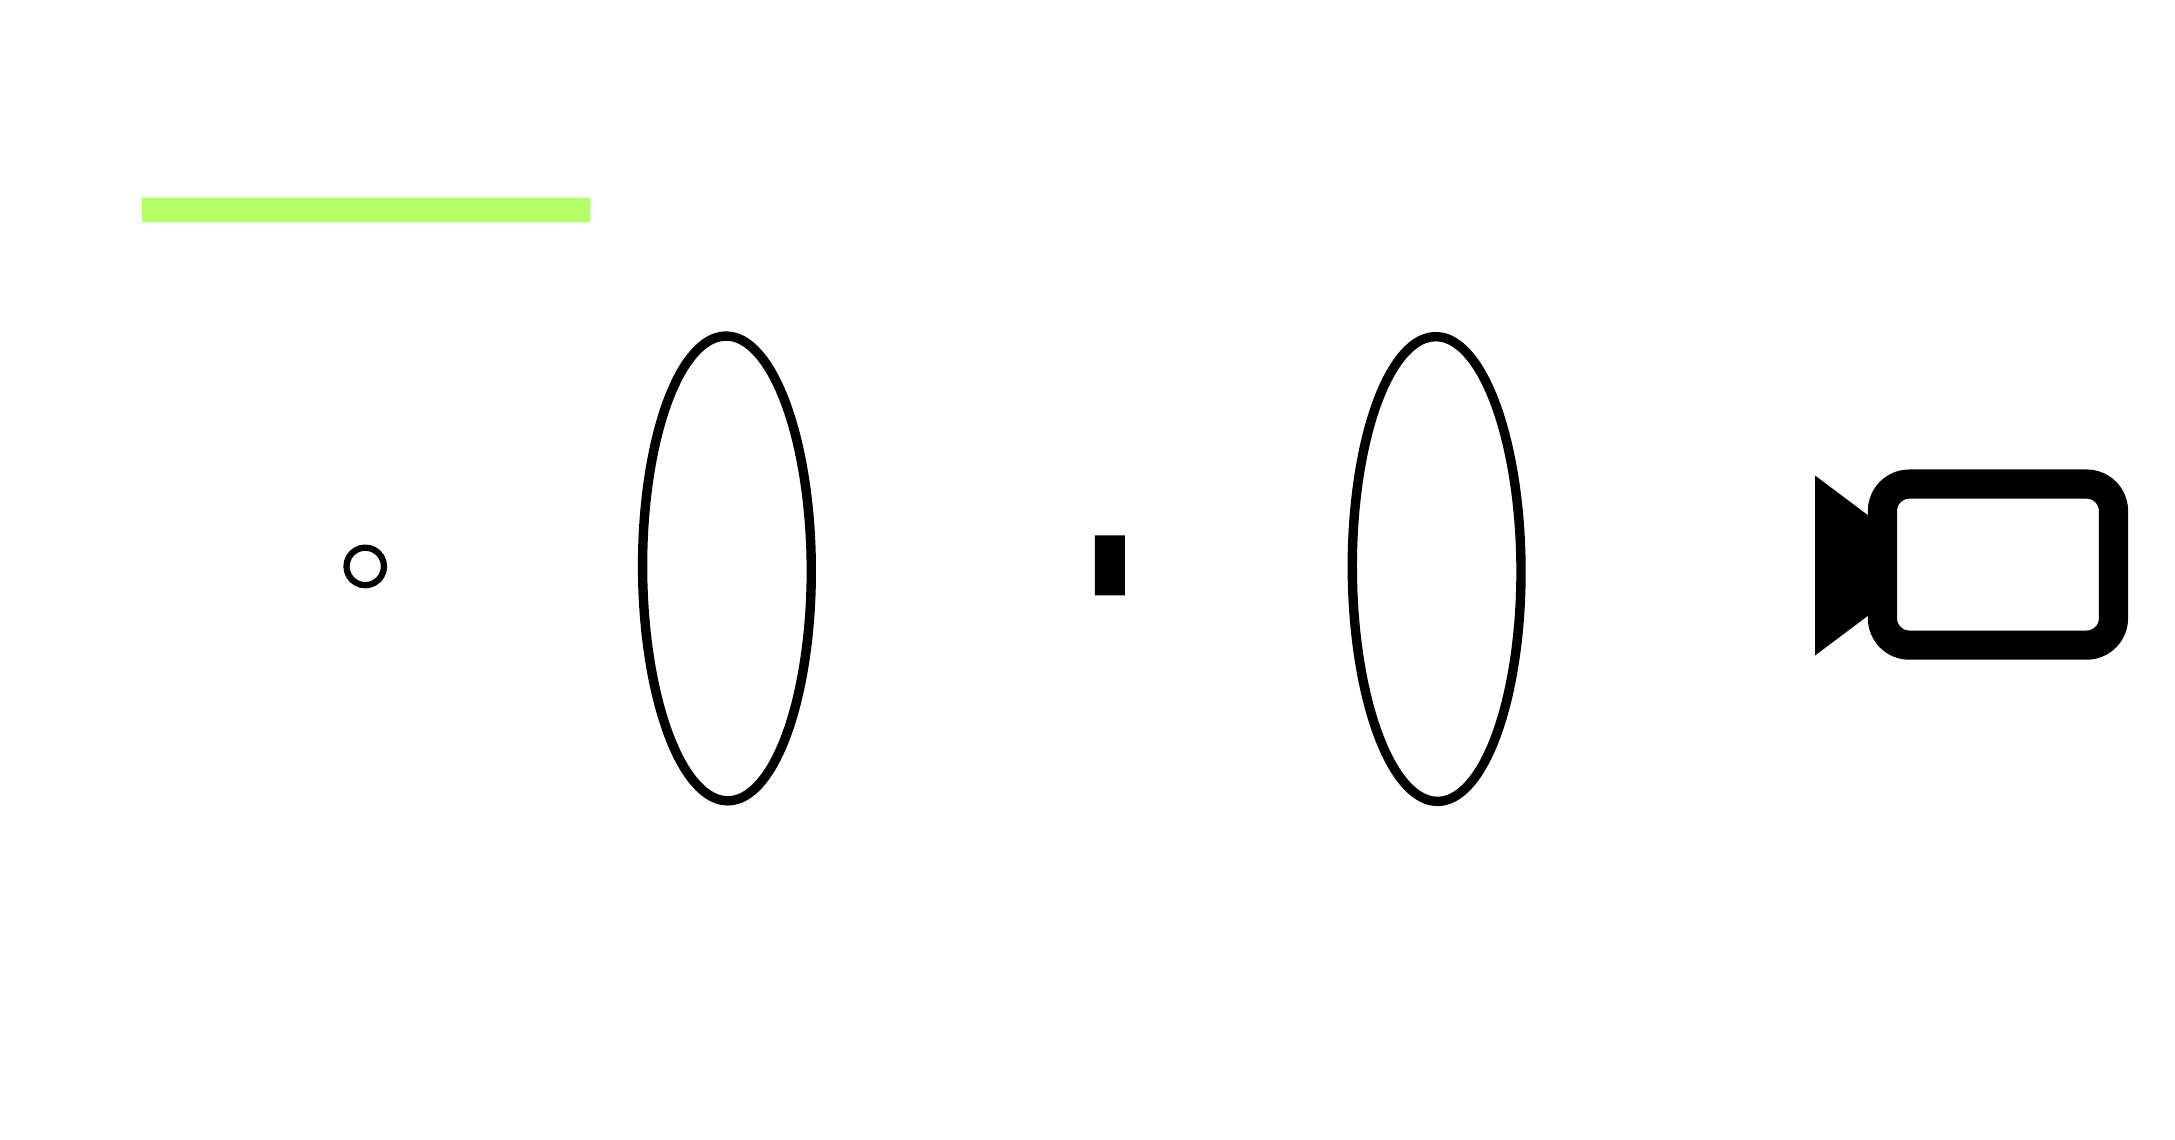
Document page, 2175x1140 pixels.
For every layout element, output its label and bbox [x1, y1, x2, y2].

text_box [1094, 535, 1125, 596]
text_box [1815, 475, 1876, 656]
text_box [1882, 484, 2114, 646]
text_box [1352, 336, 1522, 802]
text_box [642, 336, 812, 801]
